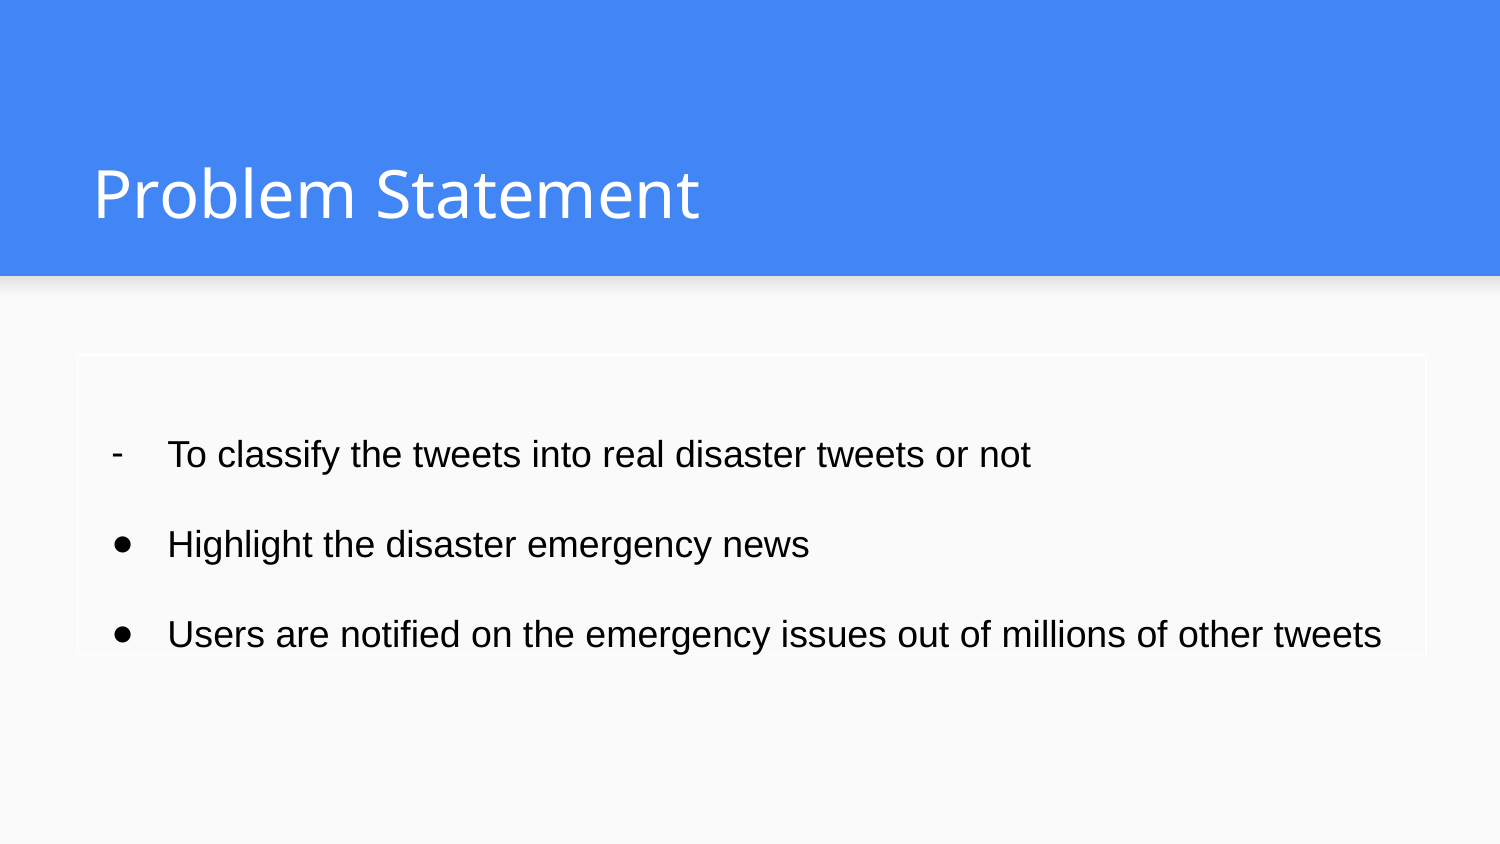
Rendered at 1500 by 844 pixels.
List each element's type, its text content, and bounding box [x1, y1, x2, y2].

title Problem Statement [77, 121, 1427, 248]
list To classify the tweets into real disaster tweets or not Highlight the disaster emergency news Users are notified on the emergency issues out of millions of other tweets [77, 355, 1427, 655]
